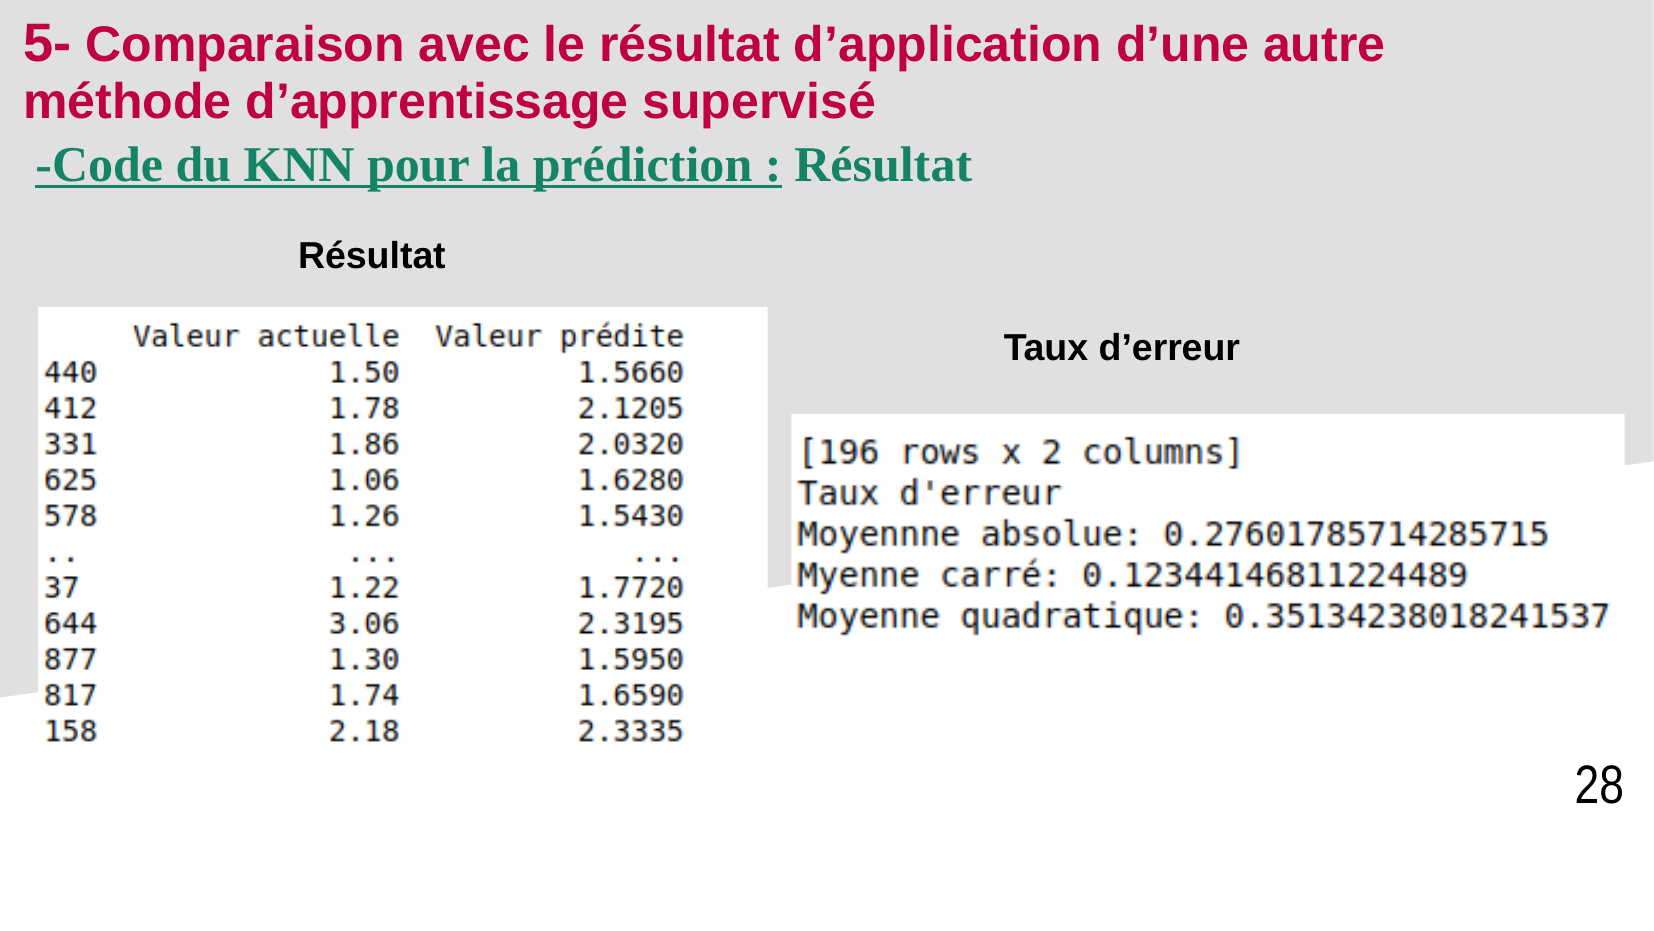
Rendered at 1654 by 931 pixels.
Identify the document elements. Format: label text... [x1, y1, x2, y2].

text_box Taux d’erreur [862, 318, 1382, 376]
title 5- Comparaison avec le résultat d’application d’une autre méthode d’apprentissage supervisé [23, 11, 1607, 130]
text_box -Code du KNN pour la prédiction : Résultat [35, 129, 1607, 204]
text_box Résultat [212, 226, 532, 284]
picture [791, 414, 1625, 650]
picture [38, 307, 768, 767]
